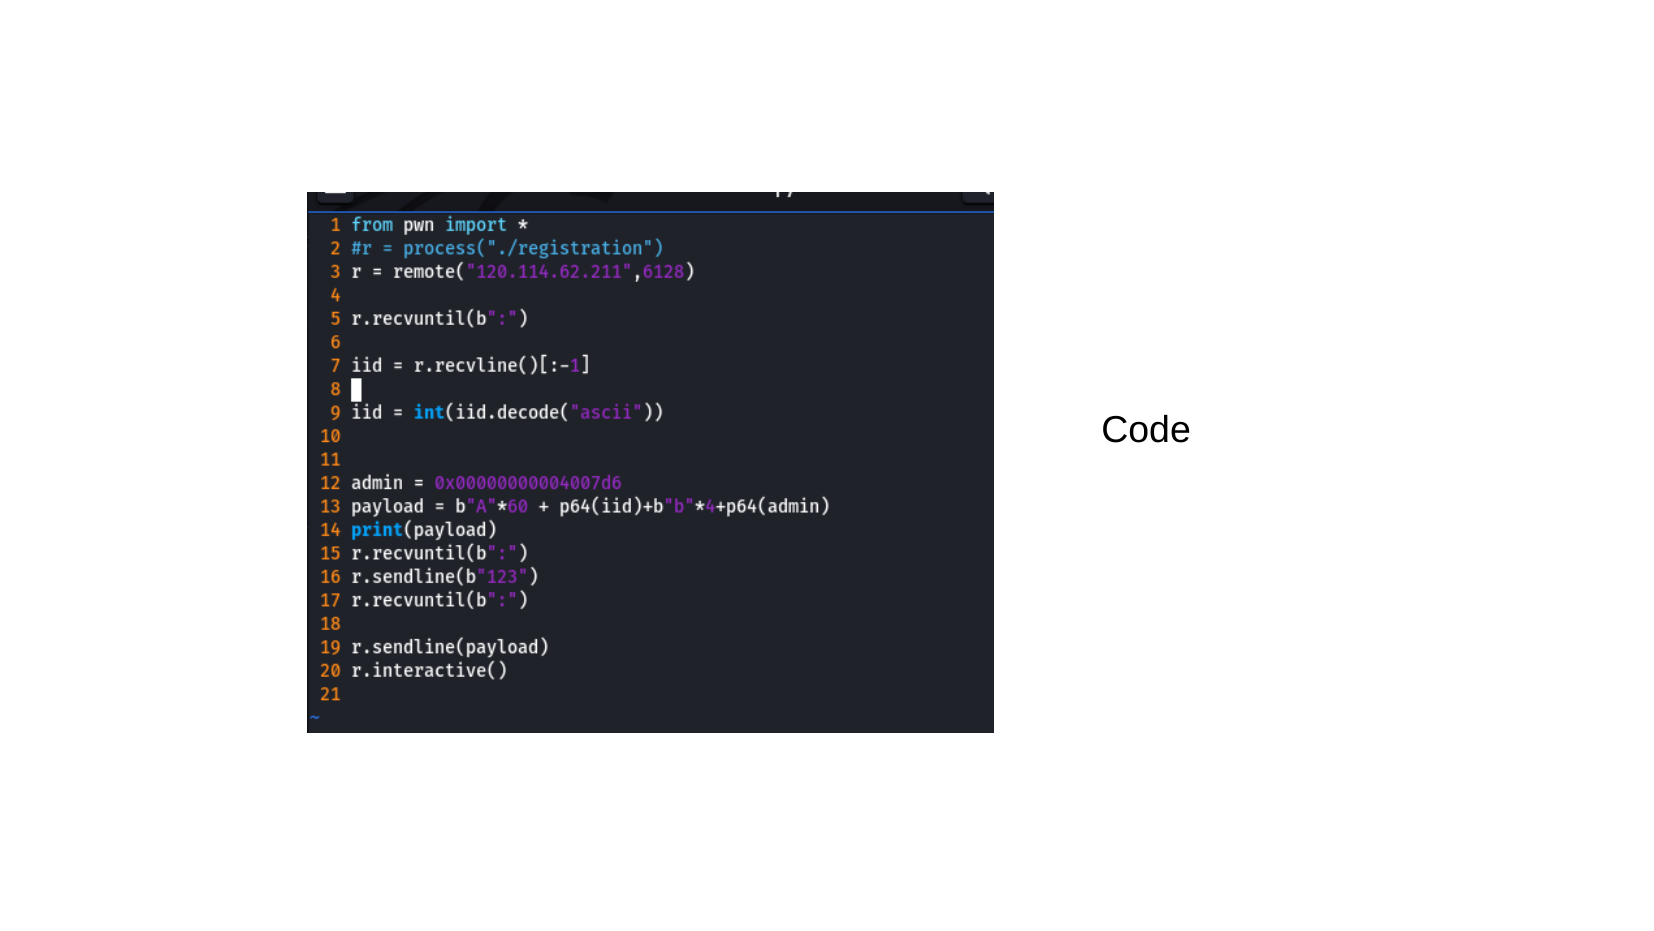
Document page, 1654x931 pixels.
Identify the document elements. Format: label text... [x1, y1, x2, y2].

text_box Code [1086, 401, 1382, 459]
picture [307, 192, 994, 733]
